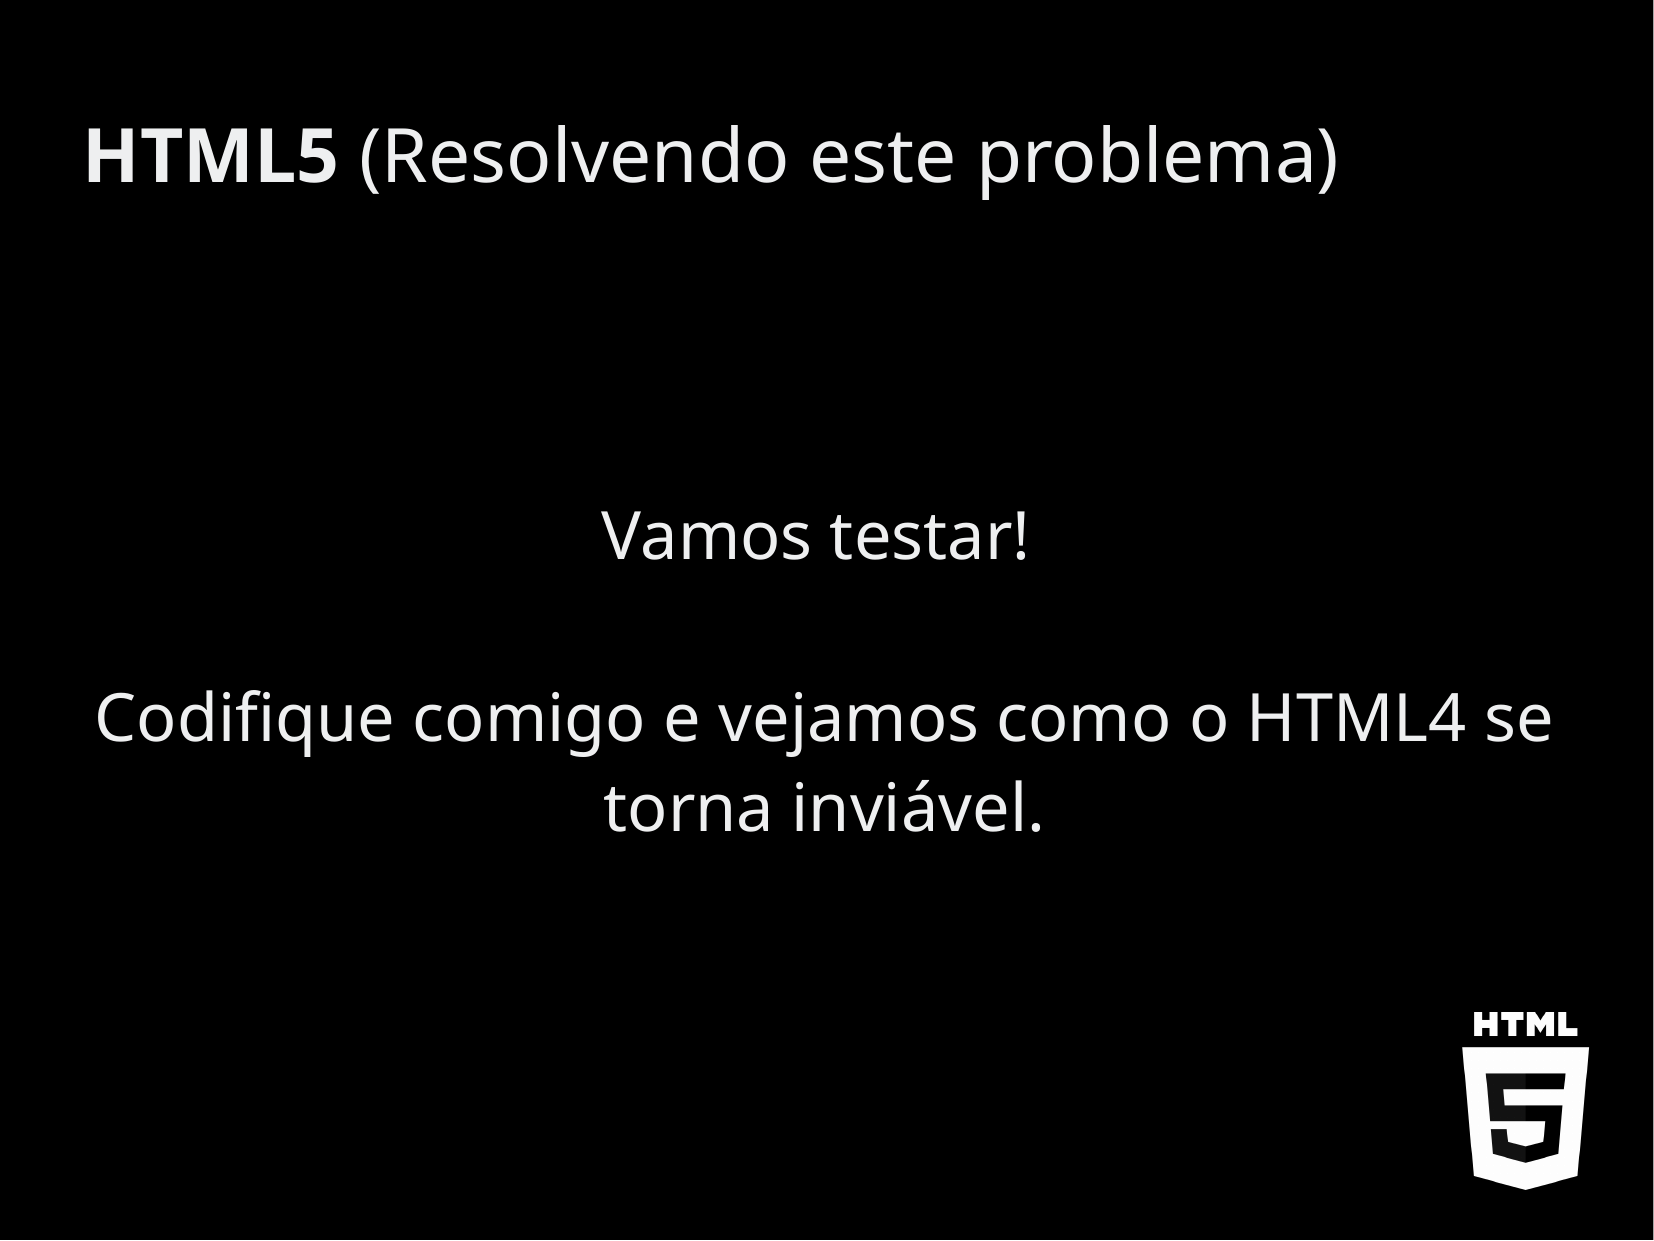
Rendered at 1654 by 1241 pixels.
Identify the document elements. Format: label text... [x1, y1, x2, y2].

title Vamos testar! Codifique comigo e vejamos como o HTML4 se torna inviável. [75, 430, 1576, 819]
title HTML5 (Resolvendo este problema) [82, 56, 1571, 250]
picture [1436, 1012, 1615, 1190]
